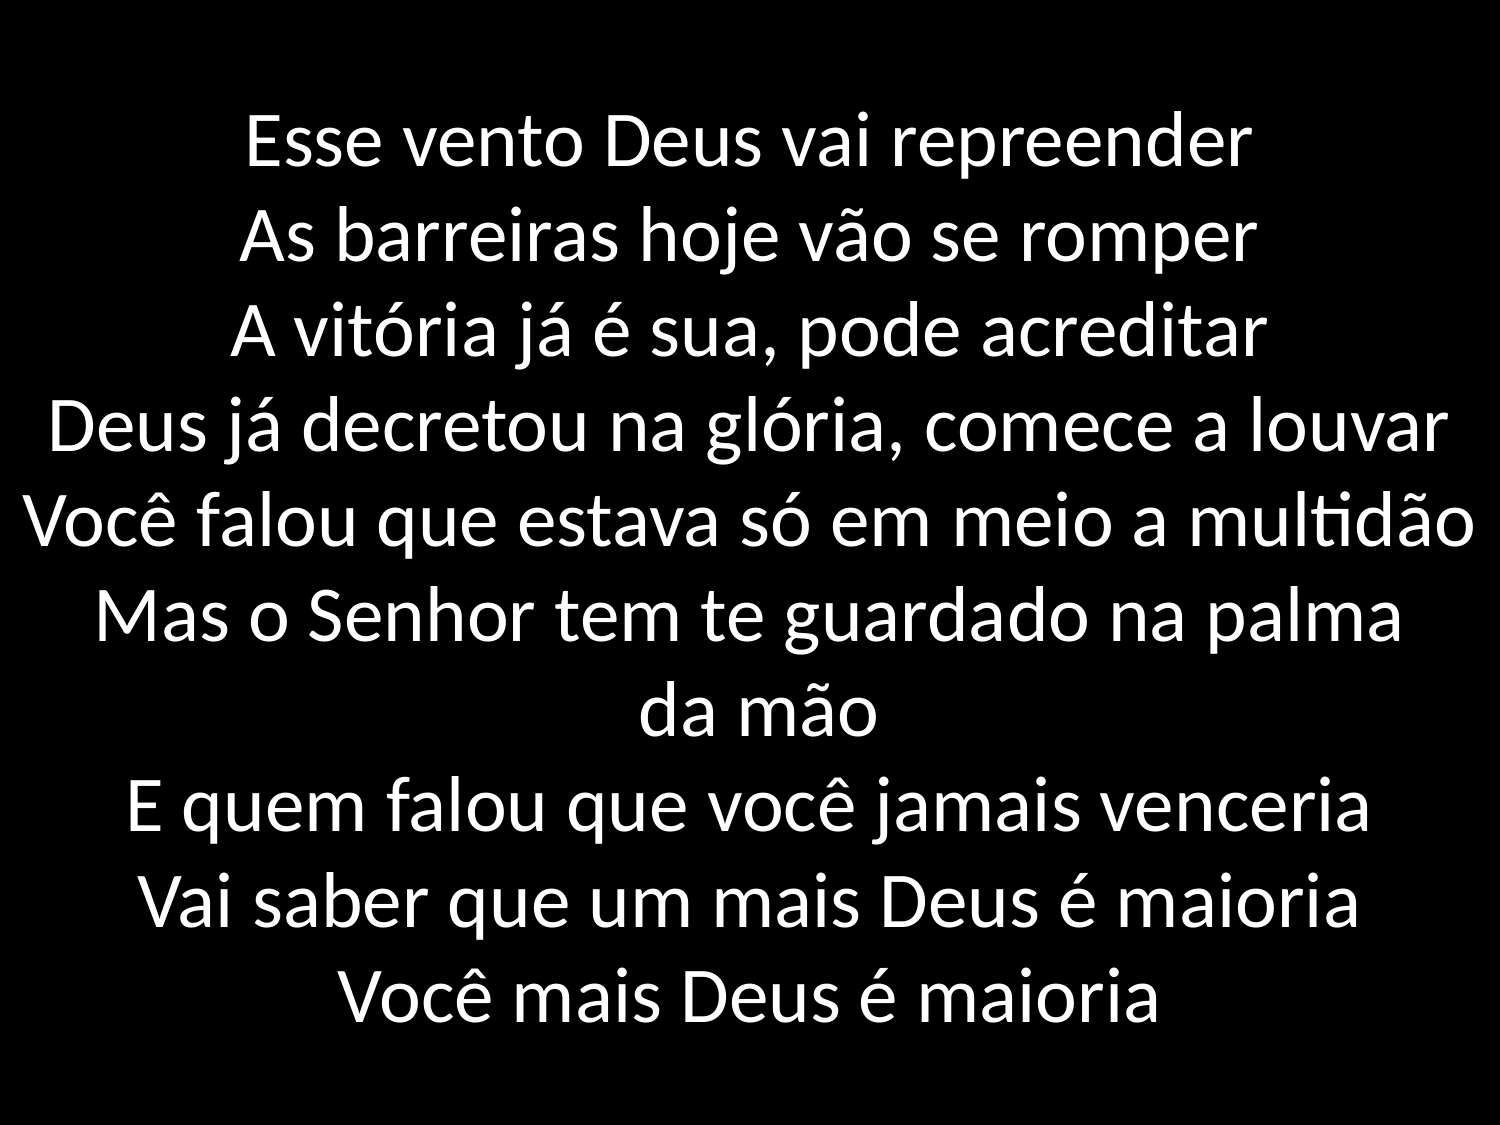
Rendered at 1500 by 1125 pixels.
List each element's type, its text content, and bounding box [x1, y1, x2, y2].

title Esse vento Deus vai repreender As barreiras hoje vão se romper A vitória já é sua, pode acreditar Deus já decretou na glória, comece a louvar Você falou que estava só em meio a multidão Mas o Senhor tem te guardado na palma da mão E quem falou que você jamais venceria Vai saber que um mais Deus é maioria Você mais Deus é maioria [0, 0, 1500, 1125]
